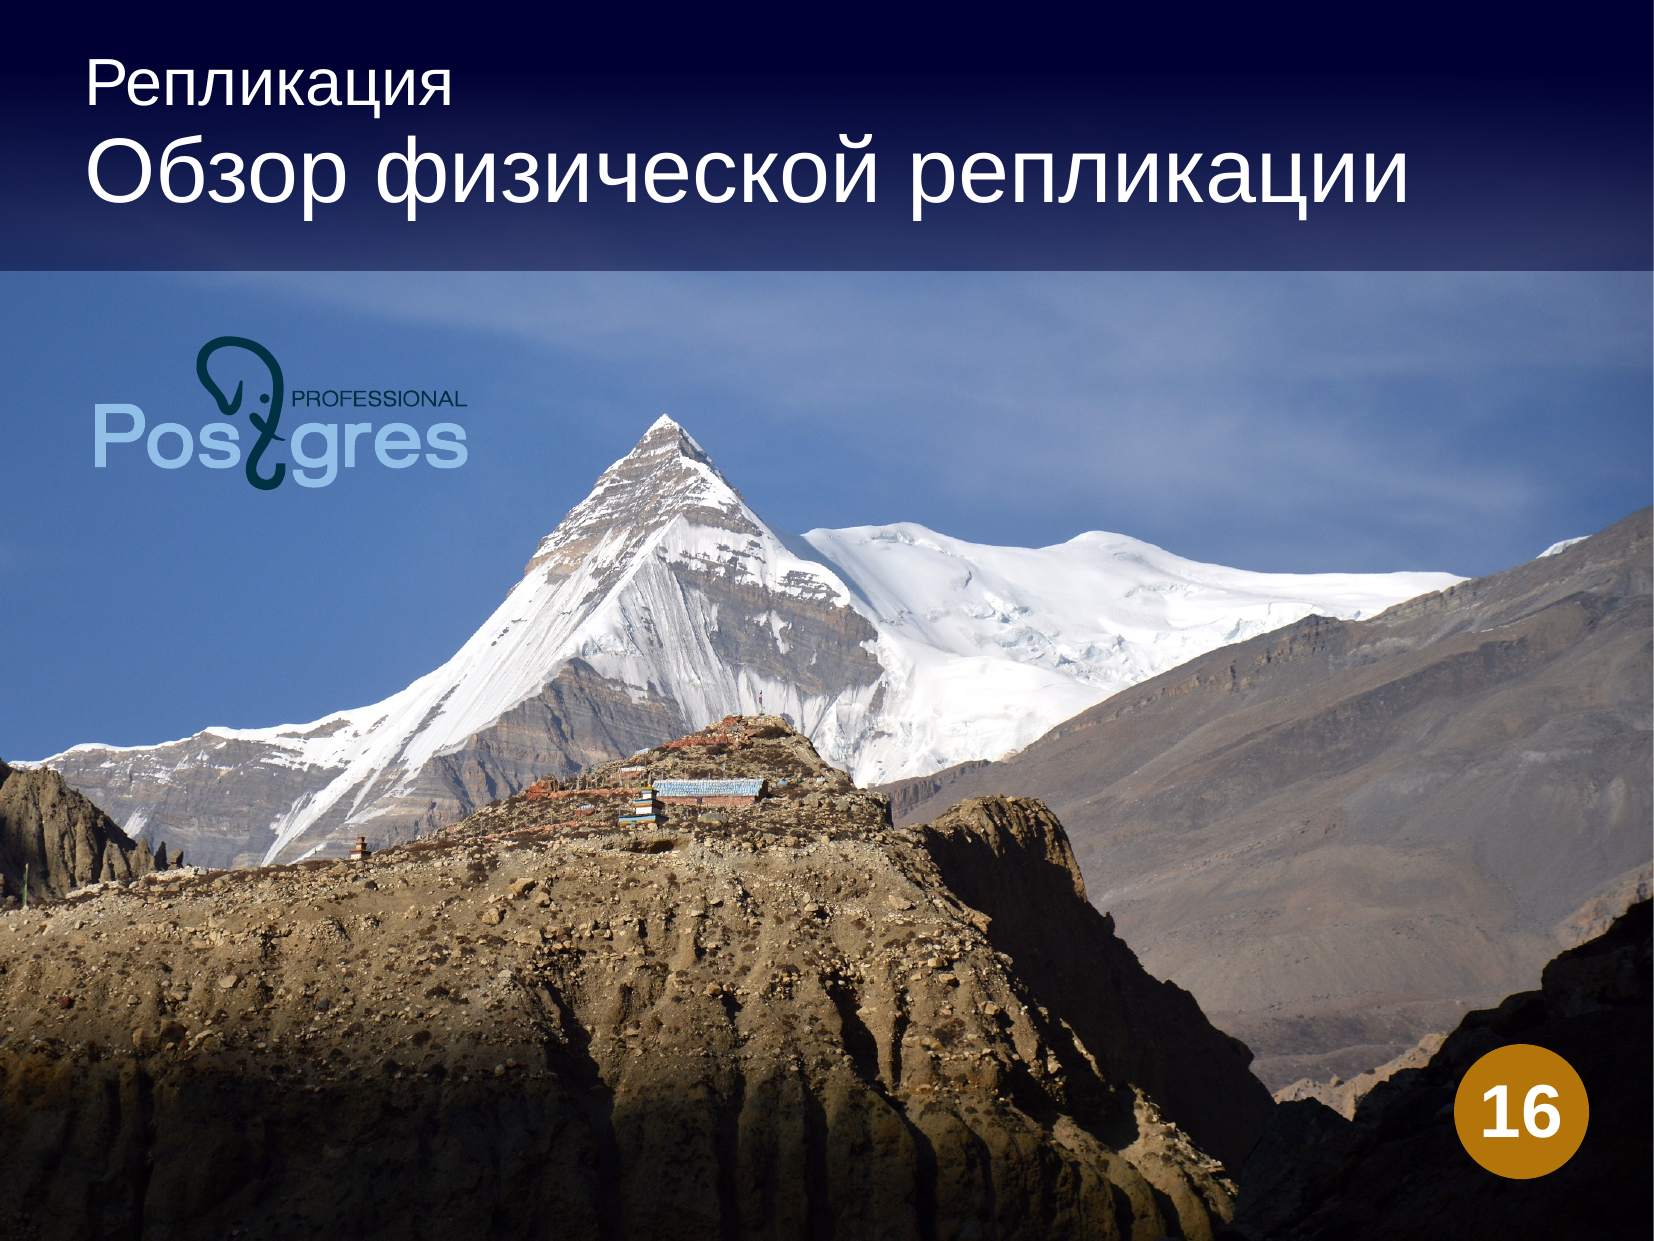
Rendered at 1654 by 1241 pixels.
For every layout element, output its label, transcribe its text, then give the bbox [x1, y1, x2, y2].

text_box 16 [1454, 1044, 1590, 1180]
picture [0, 271, 1654, 1241]
title Репликация Обзор физической репликации [84, 44, 1636, 251]
